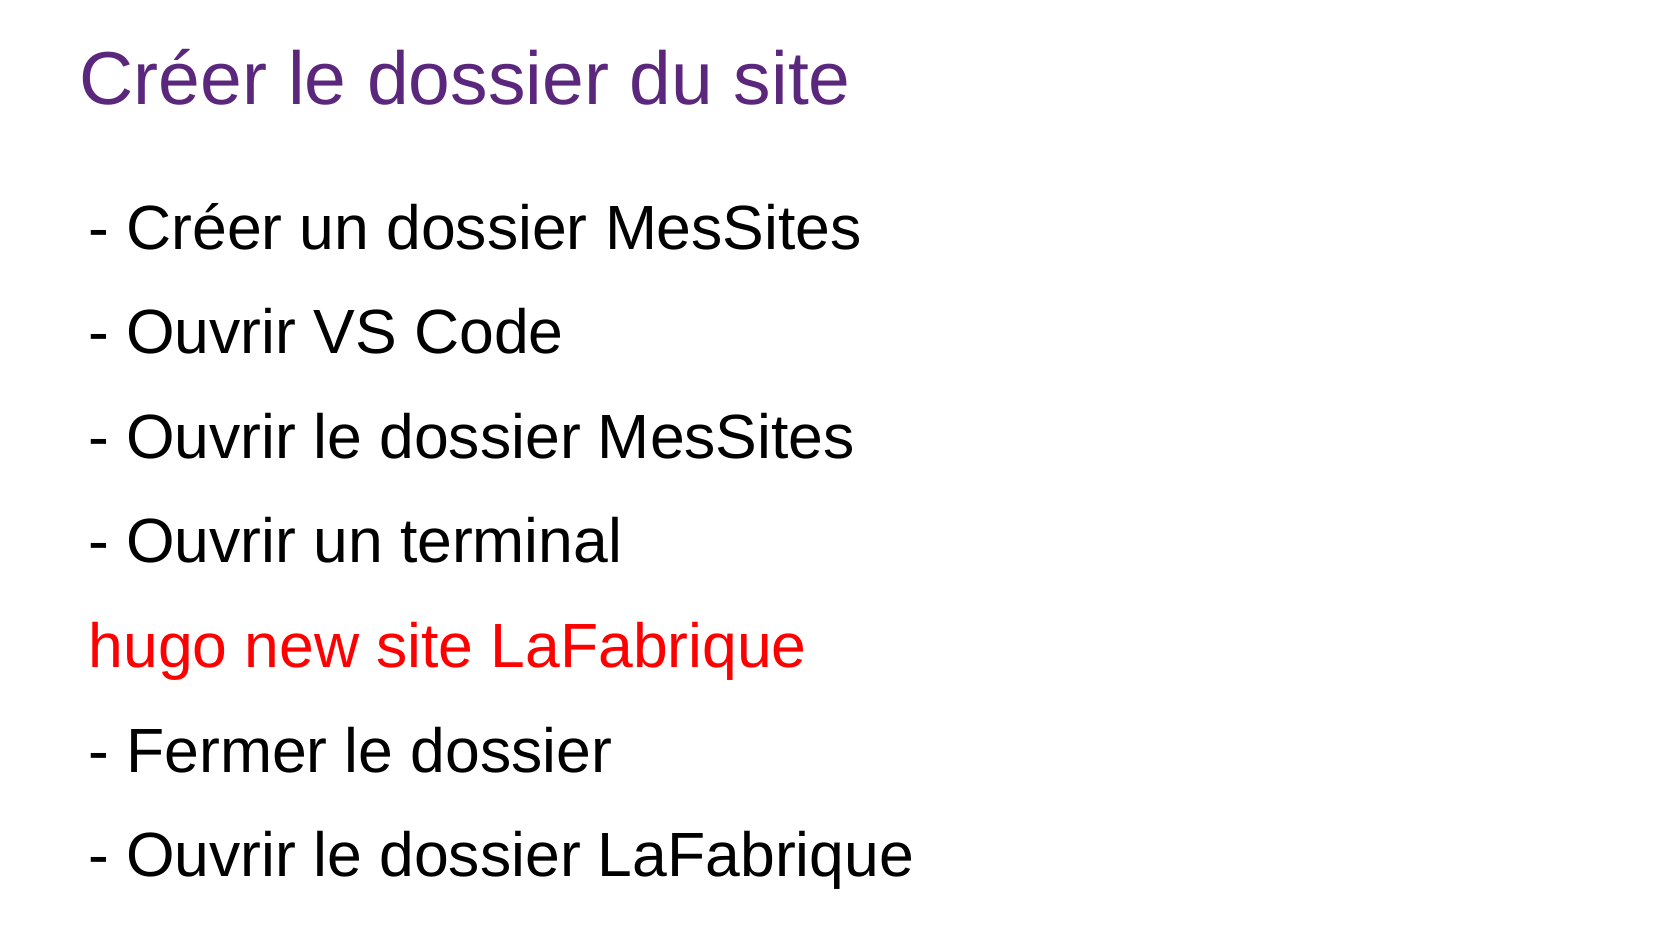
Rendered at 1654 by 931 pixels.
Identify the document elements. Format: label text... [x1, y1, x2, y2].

title Créer le dossier du site [79, 36, 1557, 148]
text_box - Créer un dossier MesSites - Ouvrir VS Code - Ouvrir le dossier MesSites - Ouvrir un terminal hugo new site LaFabrique - Fermer le dossier - Ouvrir le dossier LaFabrique [88, 157, 1577, 890]
